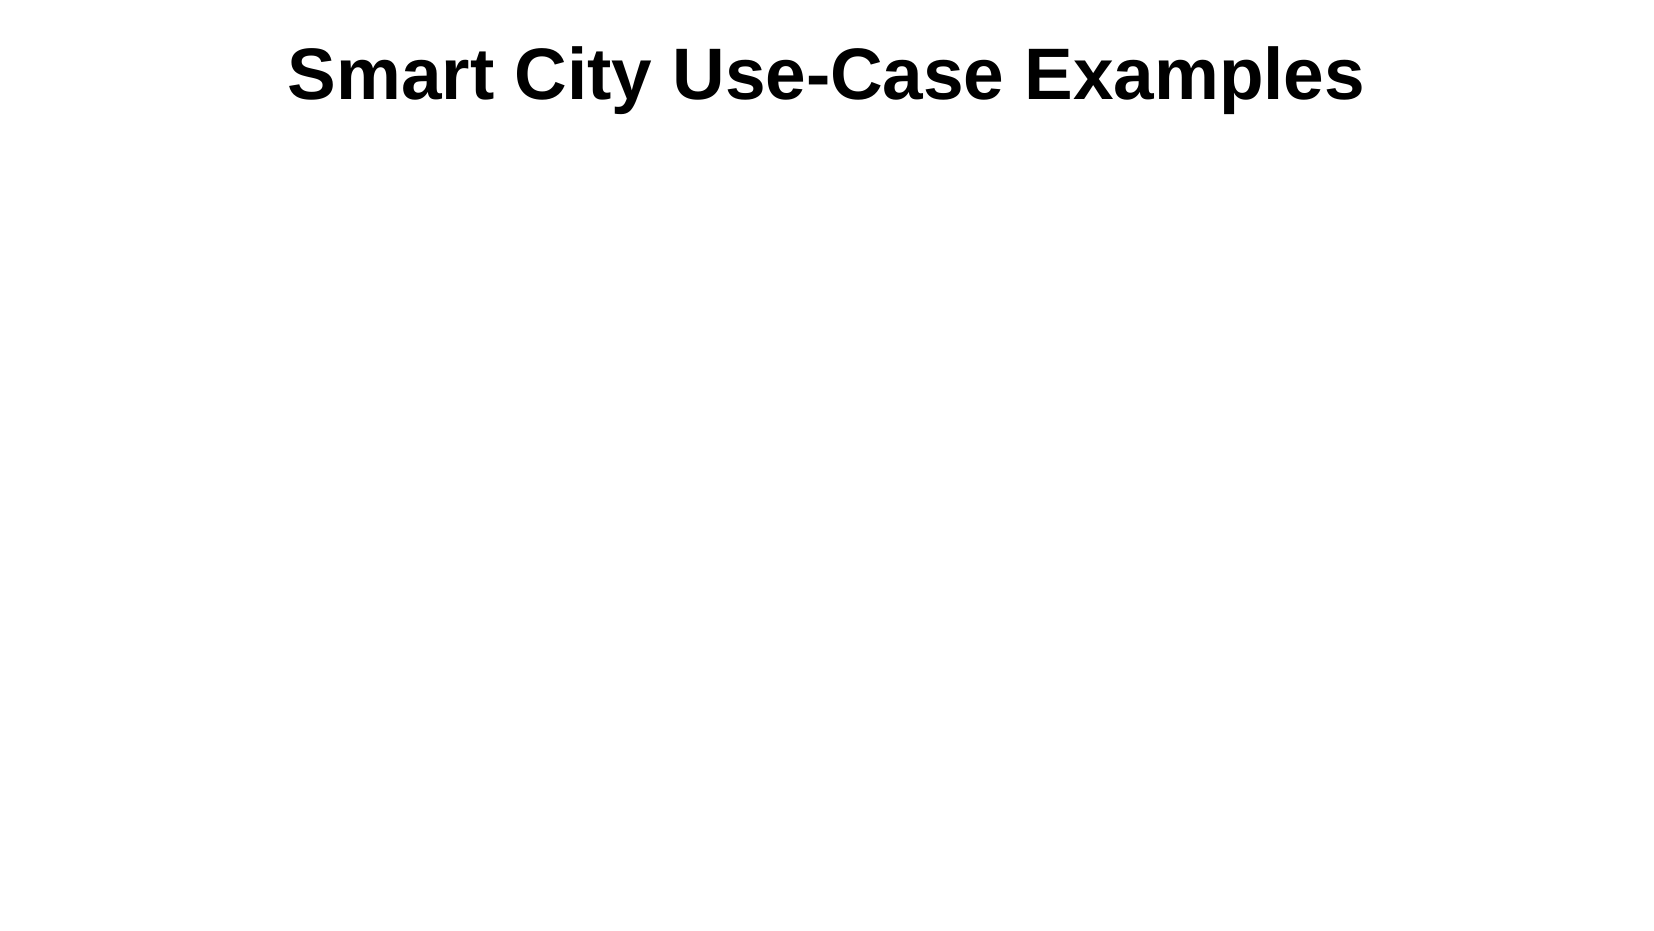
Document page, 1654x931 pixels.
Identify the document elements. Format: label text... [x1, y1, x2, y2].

title Smart City Use-Case Examples [82, 34, 1571, 116]
